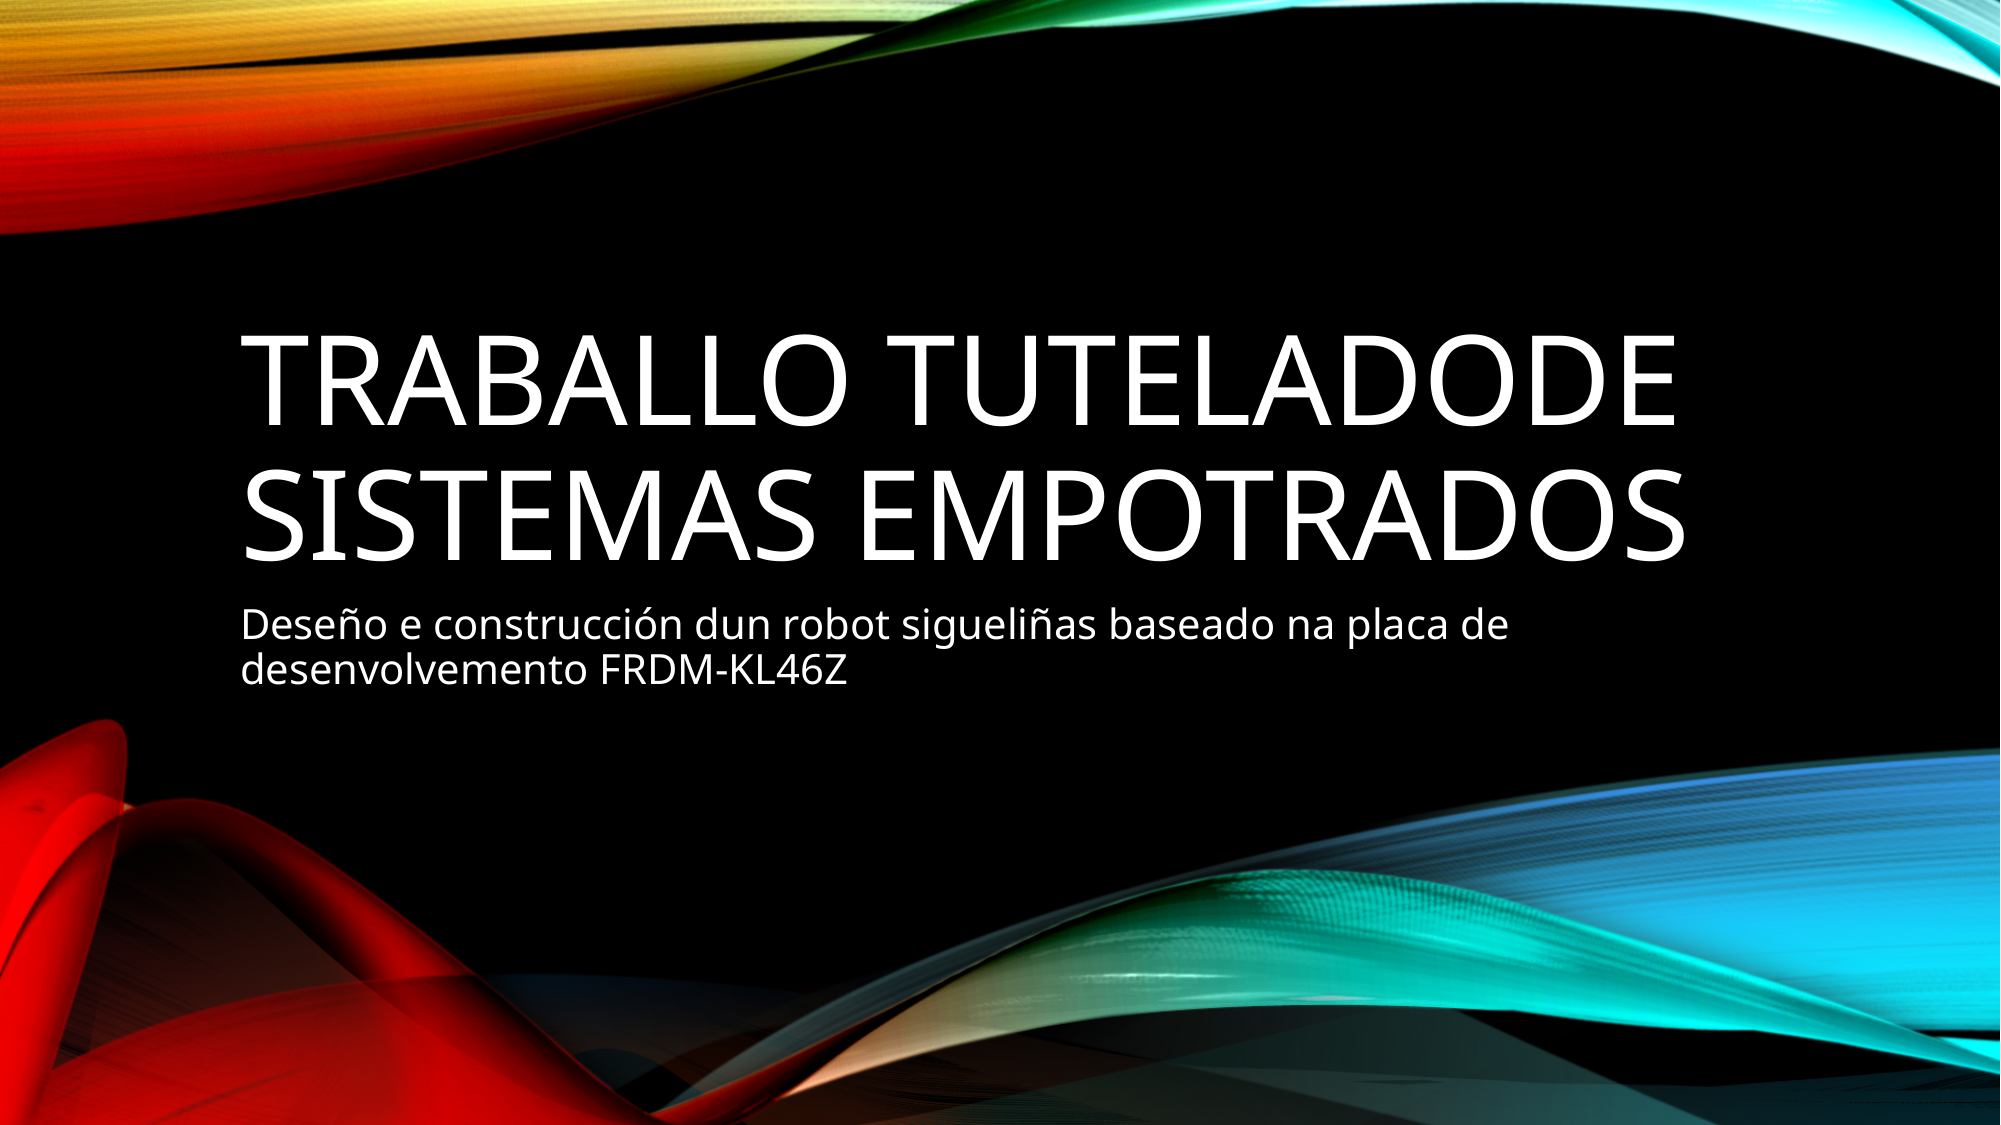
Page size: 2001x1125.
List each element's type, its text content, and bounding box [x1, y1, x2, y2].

title Traballo Tuteladode sistemas empotrados [225, 295, 1776, 595]
subtitle Deseño e construcción dun robot sigueliñas baseado na placa de desenvolvemento FRDM-KL46Z [225, 595, 1776, 709]
